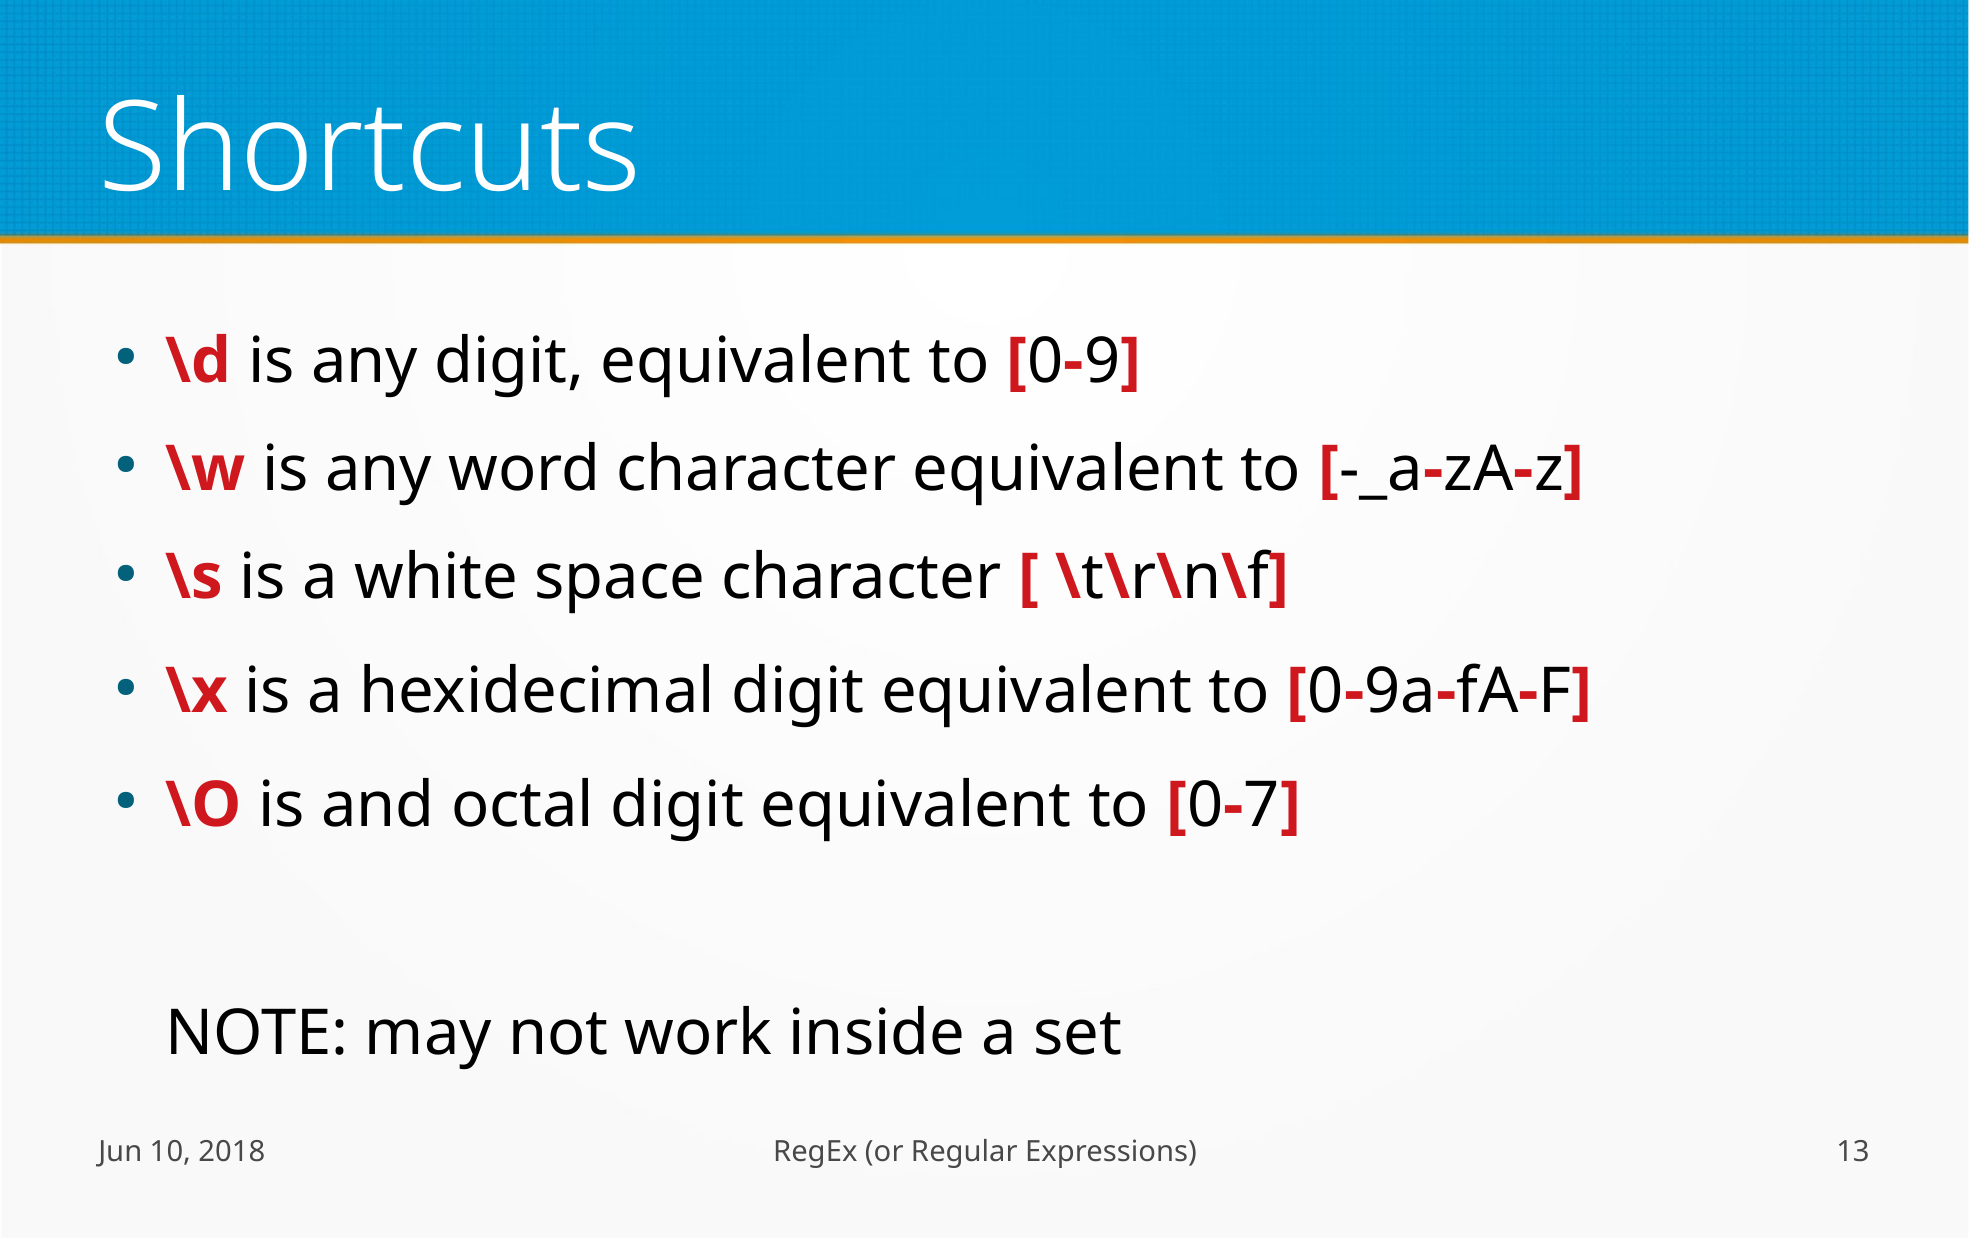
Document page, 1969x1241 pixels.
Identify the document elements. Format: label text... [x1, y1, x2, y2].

list \d is any digit, equivalent to [0-9] \w is any word character equivalent to [-_a-zA-z] \s is a white space character [ \t\r\n\f] \x is a hexidecimal digit equivalent to [0-9a-fA-F] \O is and octal digit equivalent to [0-7] NOTE: may not work inside a set [98, 315, 1861, 1081]
picture [0, 233, 1969, 1241]
title Shortcuts [98, 19, 1870, 227]
